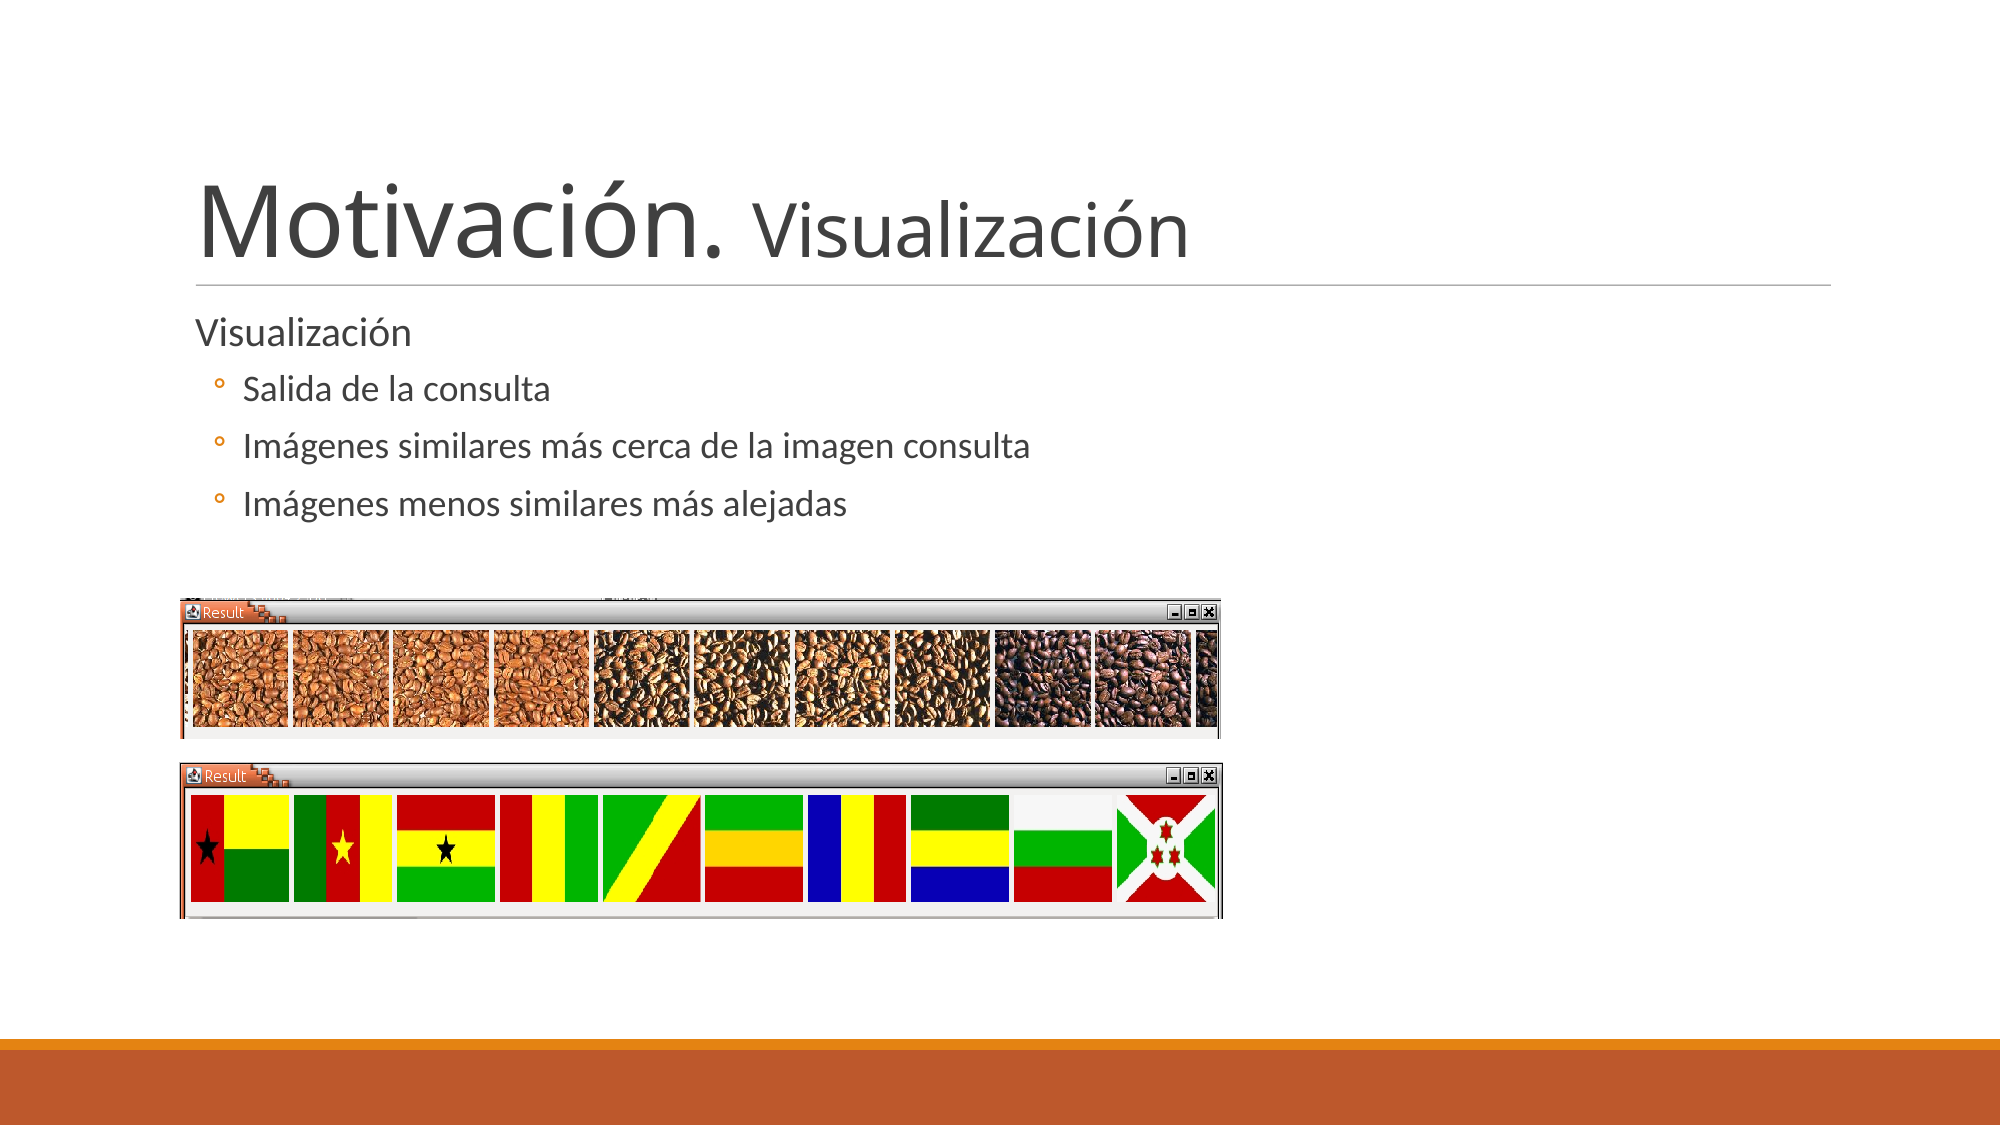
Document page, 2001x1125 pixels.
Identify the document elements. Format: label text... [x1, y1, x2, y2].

picture [179, 762, 1223, 919]
picture [180, 598, 1221, 739]
list Visualización Salida de la consulta Imágenes similares más cerca de la imagen consulta Imágenes menos similares más alejadas [180, 302, 1830, 963]
title Motivación. Visualización [180, 47, 1830, 285]
